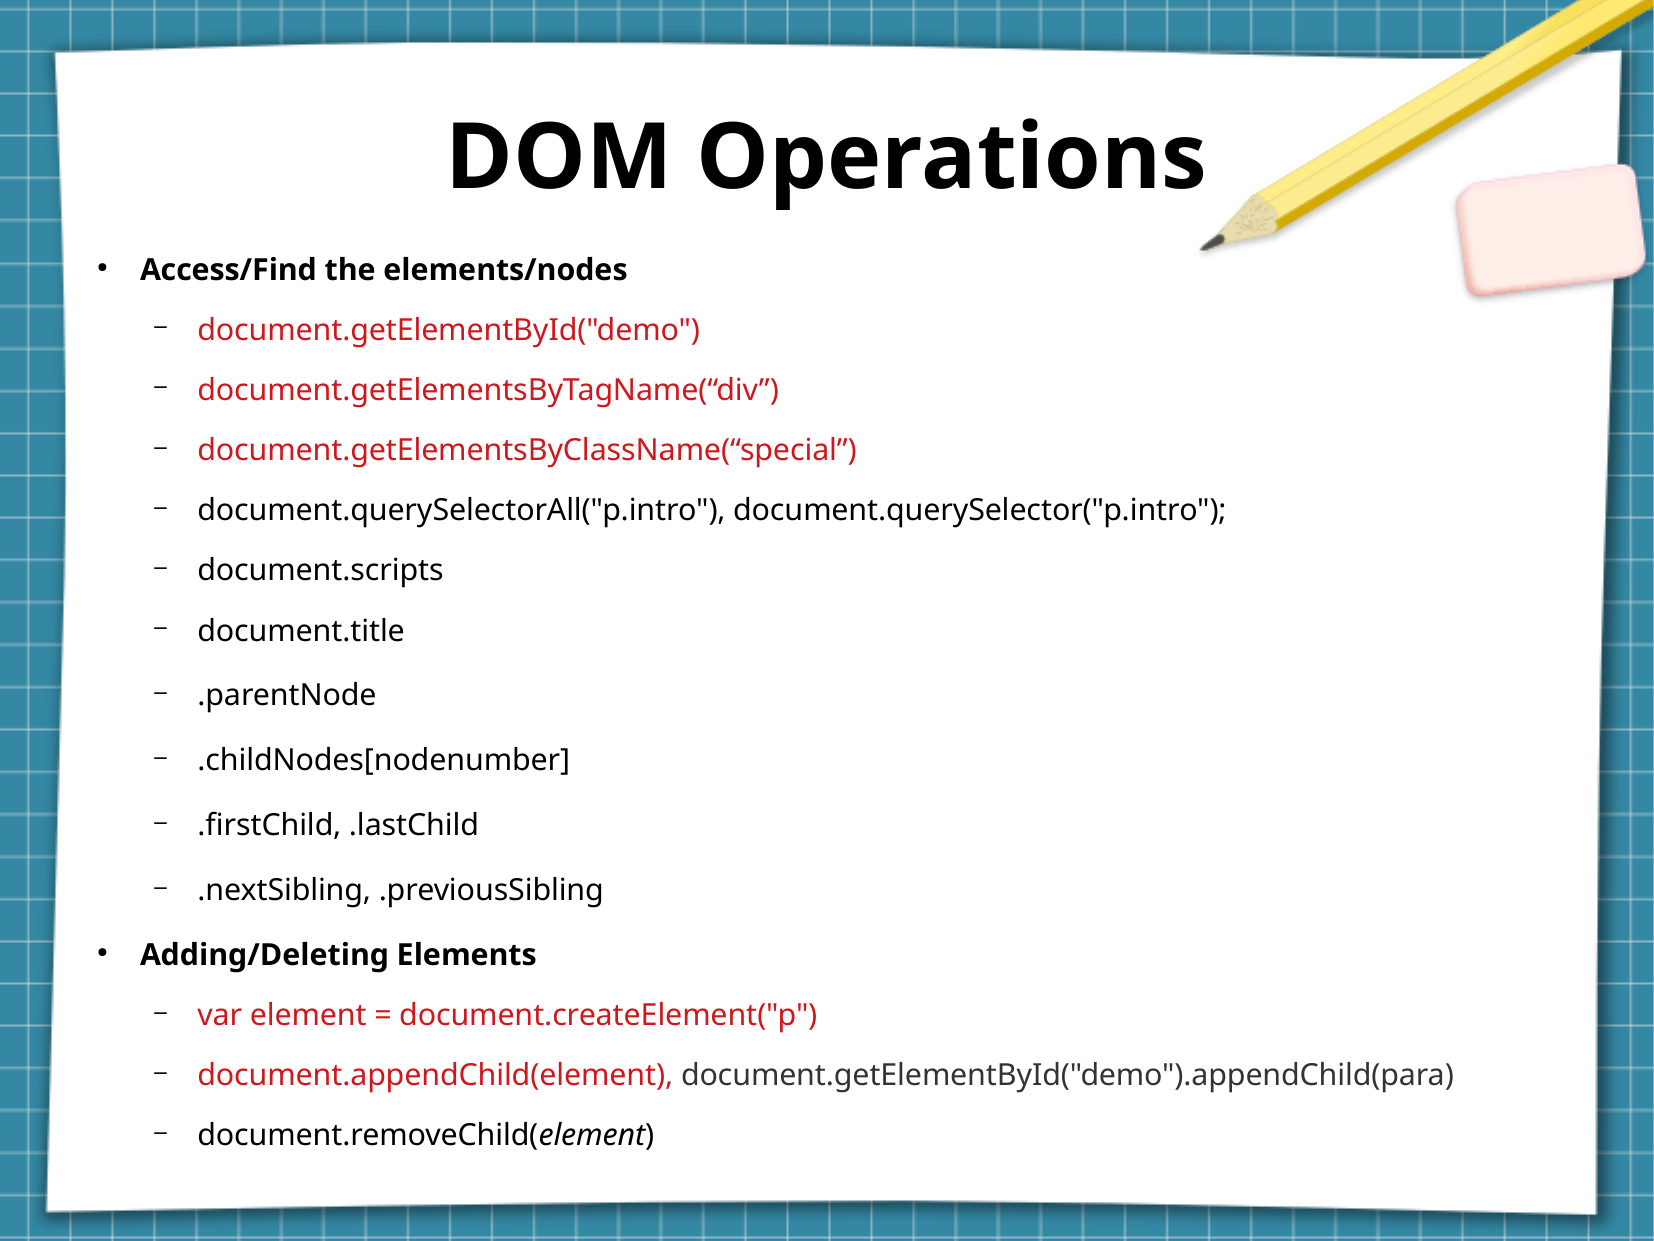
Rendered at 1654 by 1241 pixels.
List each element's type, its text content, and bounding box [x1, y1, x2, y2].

picture [0, 0, 1654, 1241]
list Access/Find the elements/nodes document.getElementById("demo") document.getElementsByTagName(“div”) document.getElementsByClassName(“special”) document.querySelectorAll("p.intro"), document.querySelector("p.intro"); document.scripts document.title .parentNode .childNodes[nodenumber] .firstChild, .lastChild .nextSibling, .previousSibling Adding/Deleting Elements var element = document.createElement("p") document.appendChild(element), document.getElementById("demo").appendChild(para) document.removeChild(element) [82, 248, 1571, 1158]
title DOM Operations [82, 49, 1571, 248]
